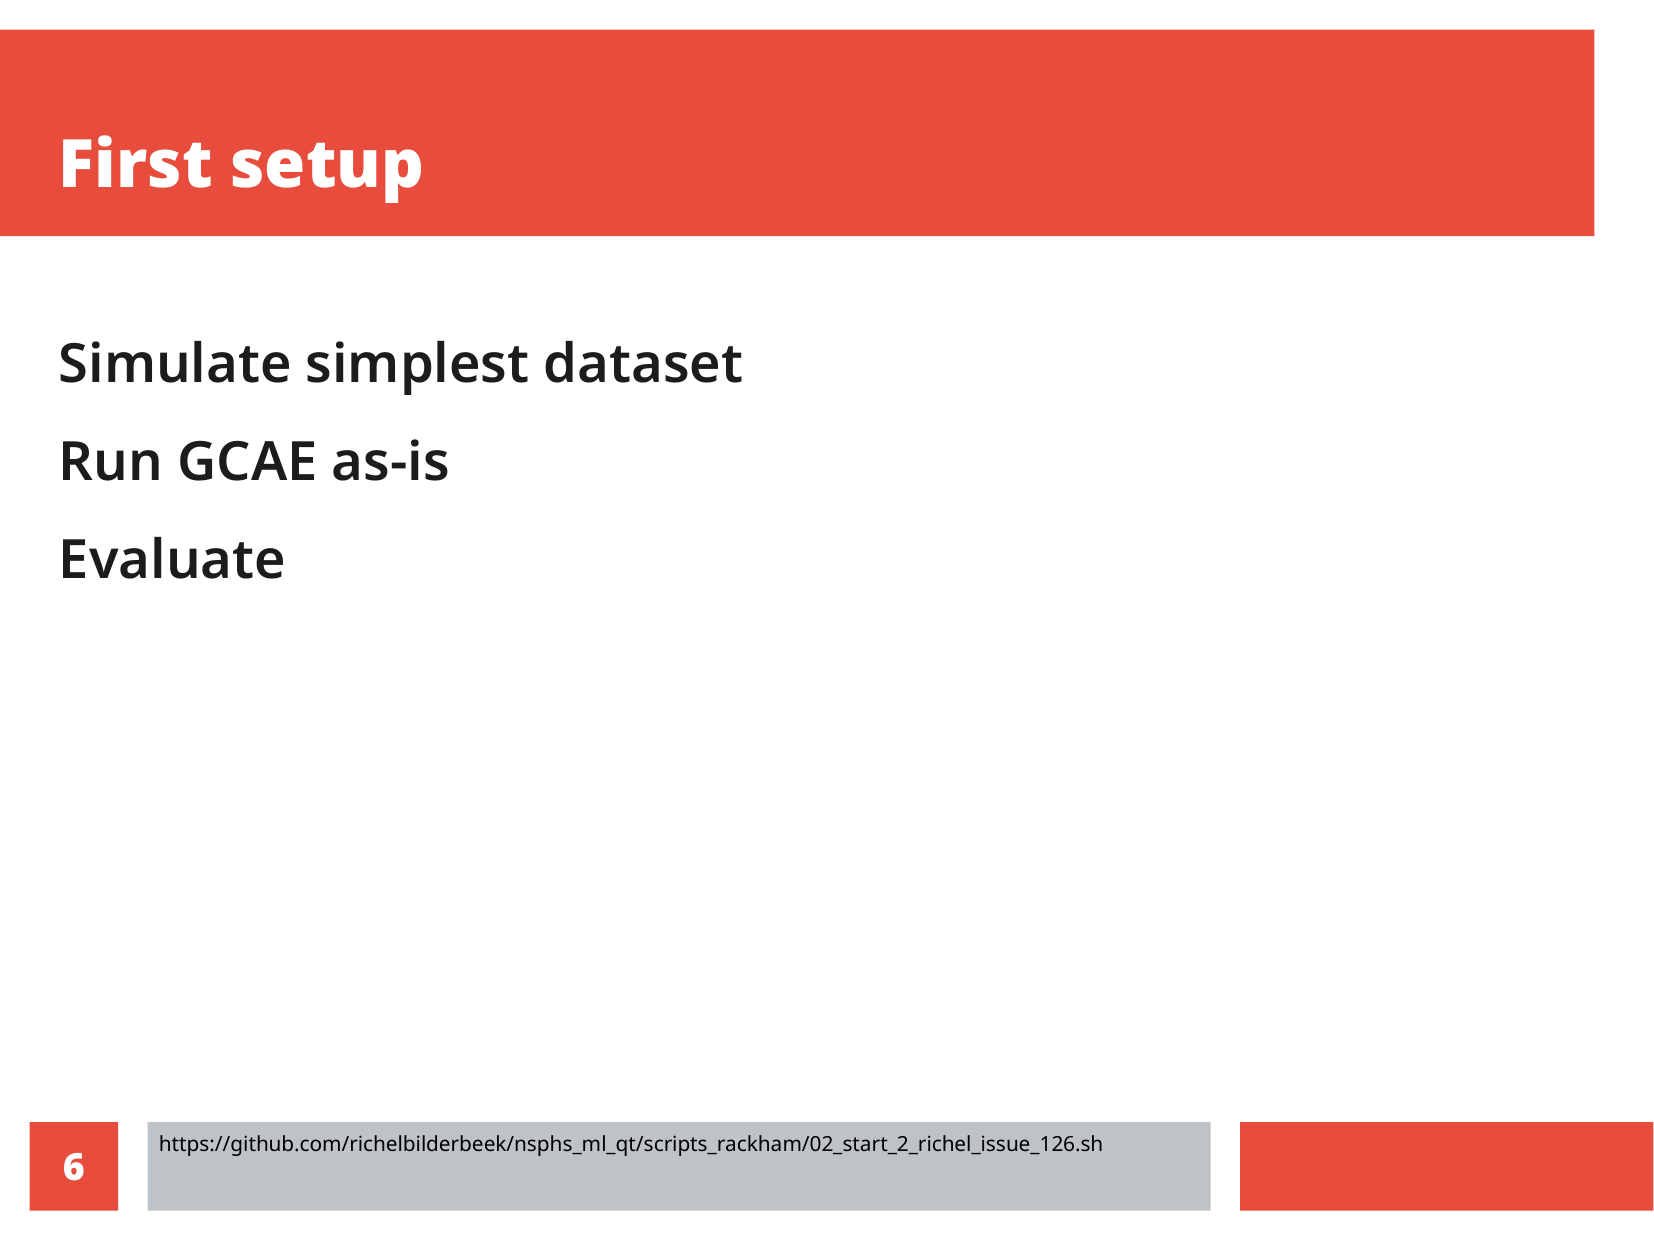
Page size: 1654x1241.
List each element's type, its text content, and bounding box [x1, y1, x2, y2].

title First setup [59, 59, 1595, 207]
text_box https://github.com/richelbilderbeek/nsphs_ml_qt/scripts_rackham/02_start_2_richel_issue_126.sh [144, 1122, 1216, 1216]
list Simulate simplest dataset Run GCAE as-is Evaluate [59, 324, 1565, 1093]
